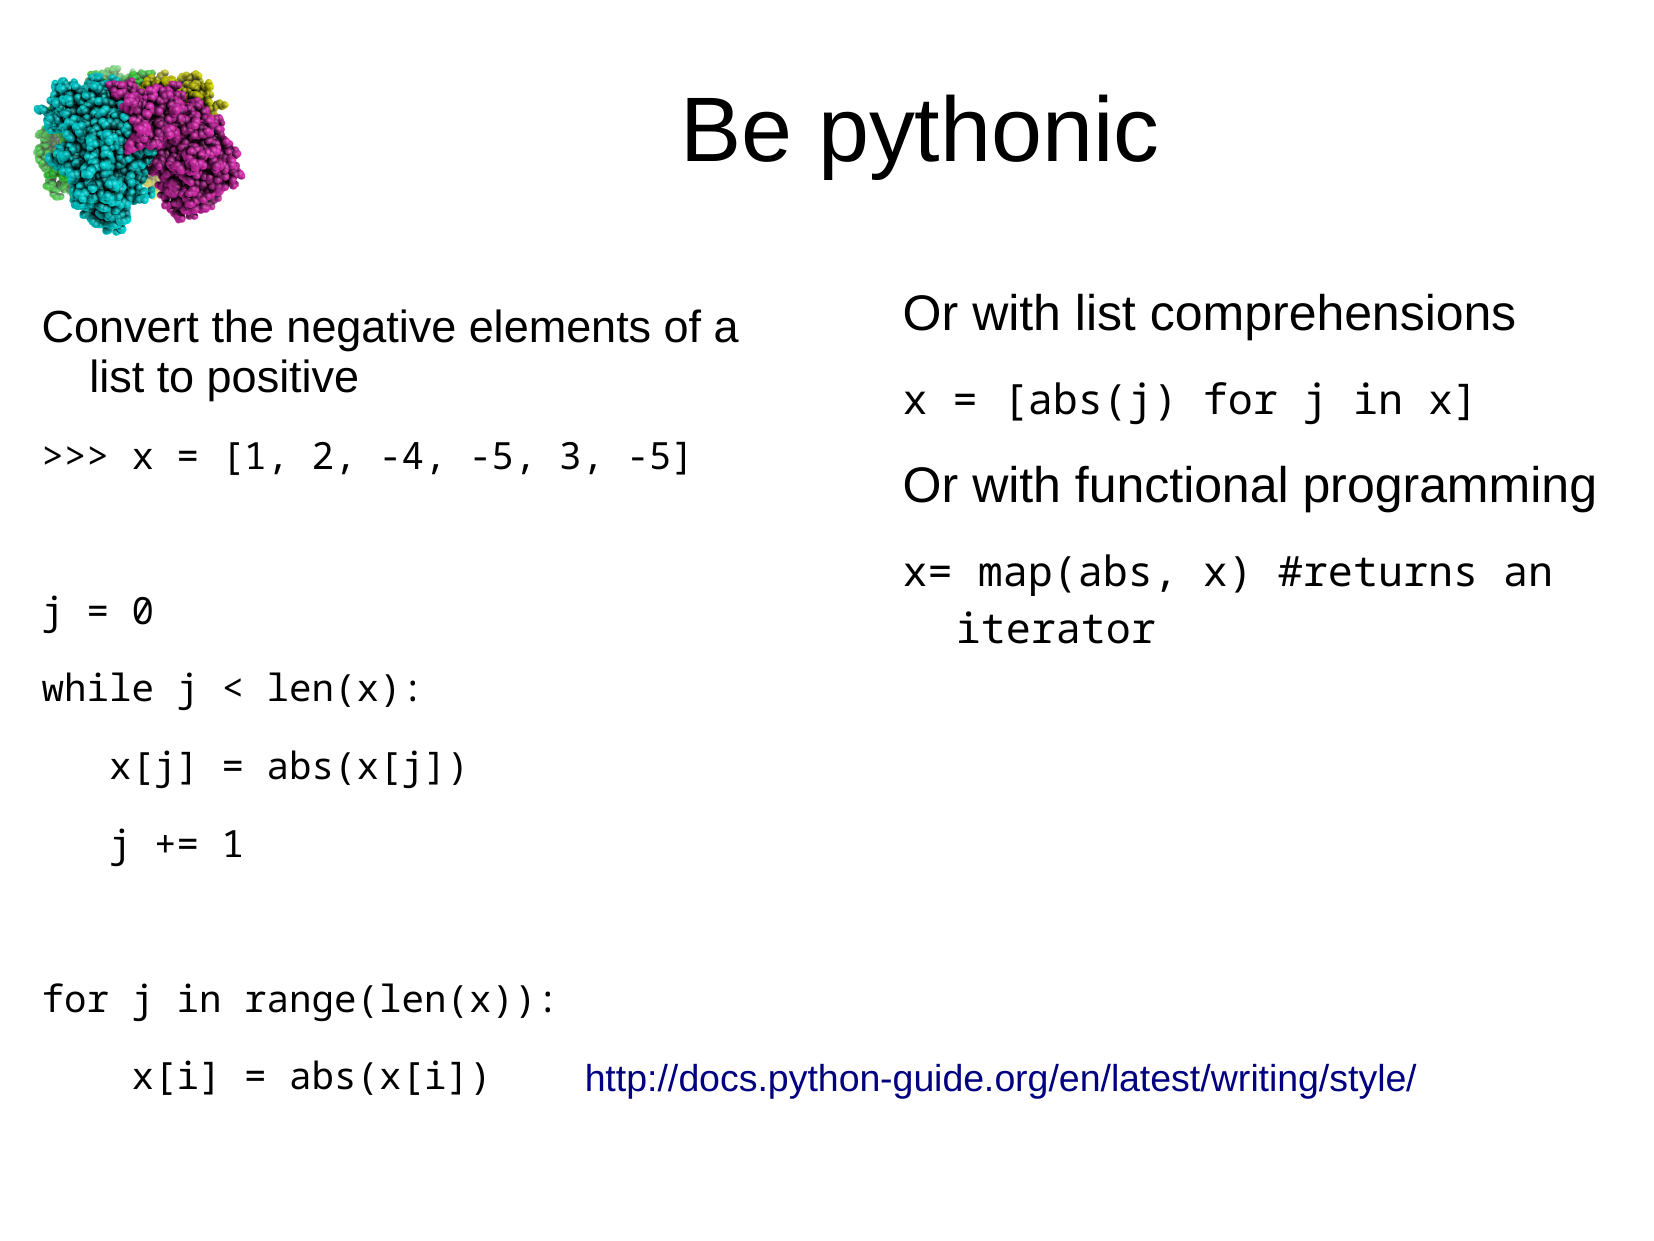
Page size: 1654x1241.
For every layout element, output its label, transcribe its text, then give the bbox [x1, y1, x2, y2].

list Or with list comprehensions x = [abs(j) for j in x] Or with functional programming x= map(abs, x) #returns an iterator [885, 285, 1647, 1089]
list Convert the negative elements of a list to positive >>> x = [1, 2, -4, -5, 3, -5] j = 0 while j < len(x): x[j] = abs(x[j]) j += 1 for j in range(len(x)): x[i] = abs(x[i]) [25, 302, 788, 1106]
text_box http://docs.python-guide.org/en/latest/writing/style/ [570, 1050, 1433, 1107]
picture [27, 59, 253, 240]
title Be pythonic [270, 25, 1571, 233]
